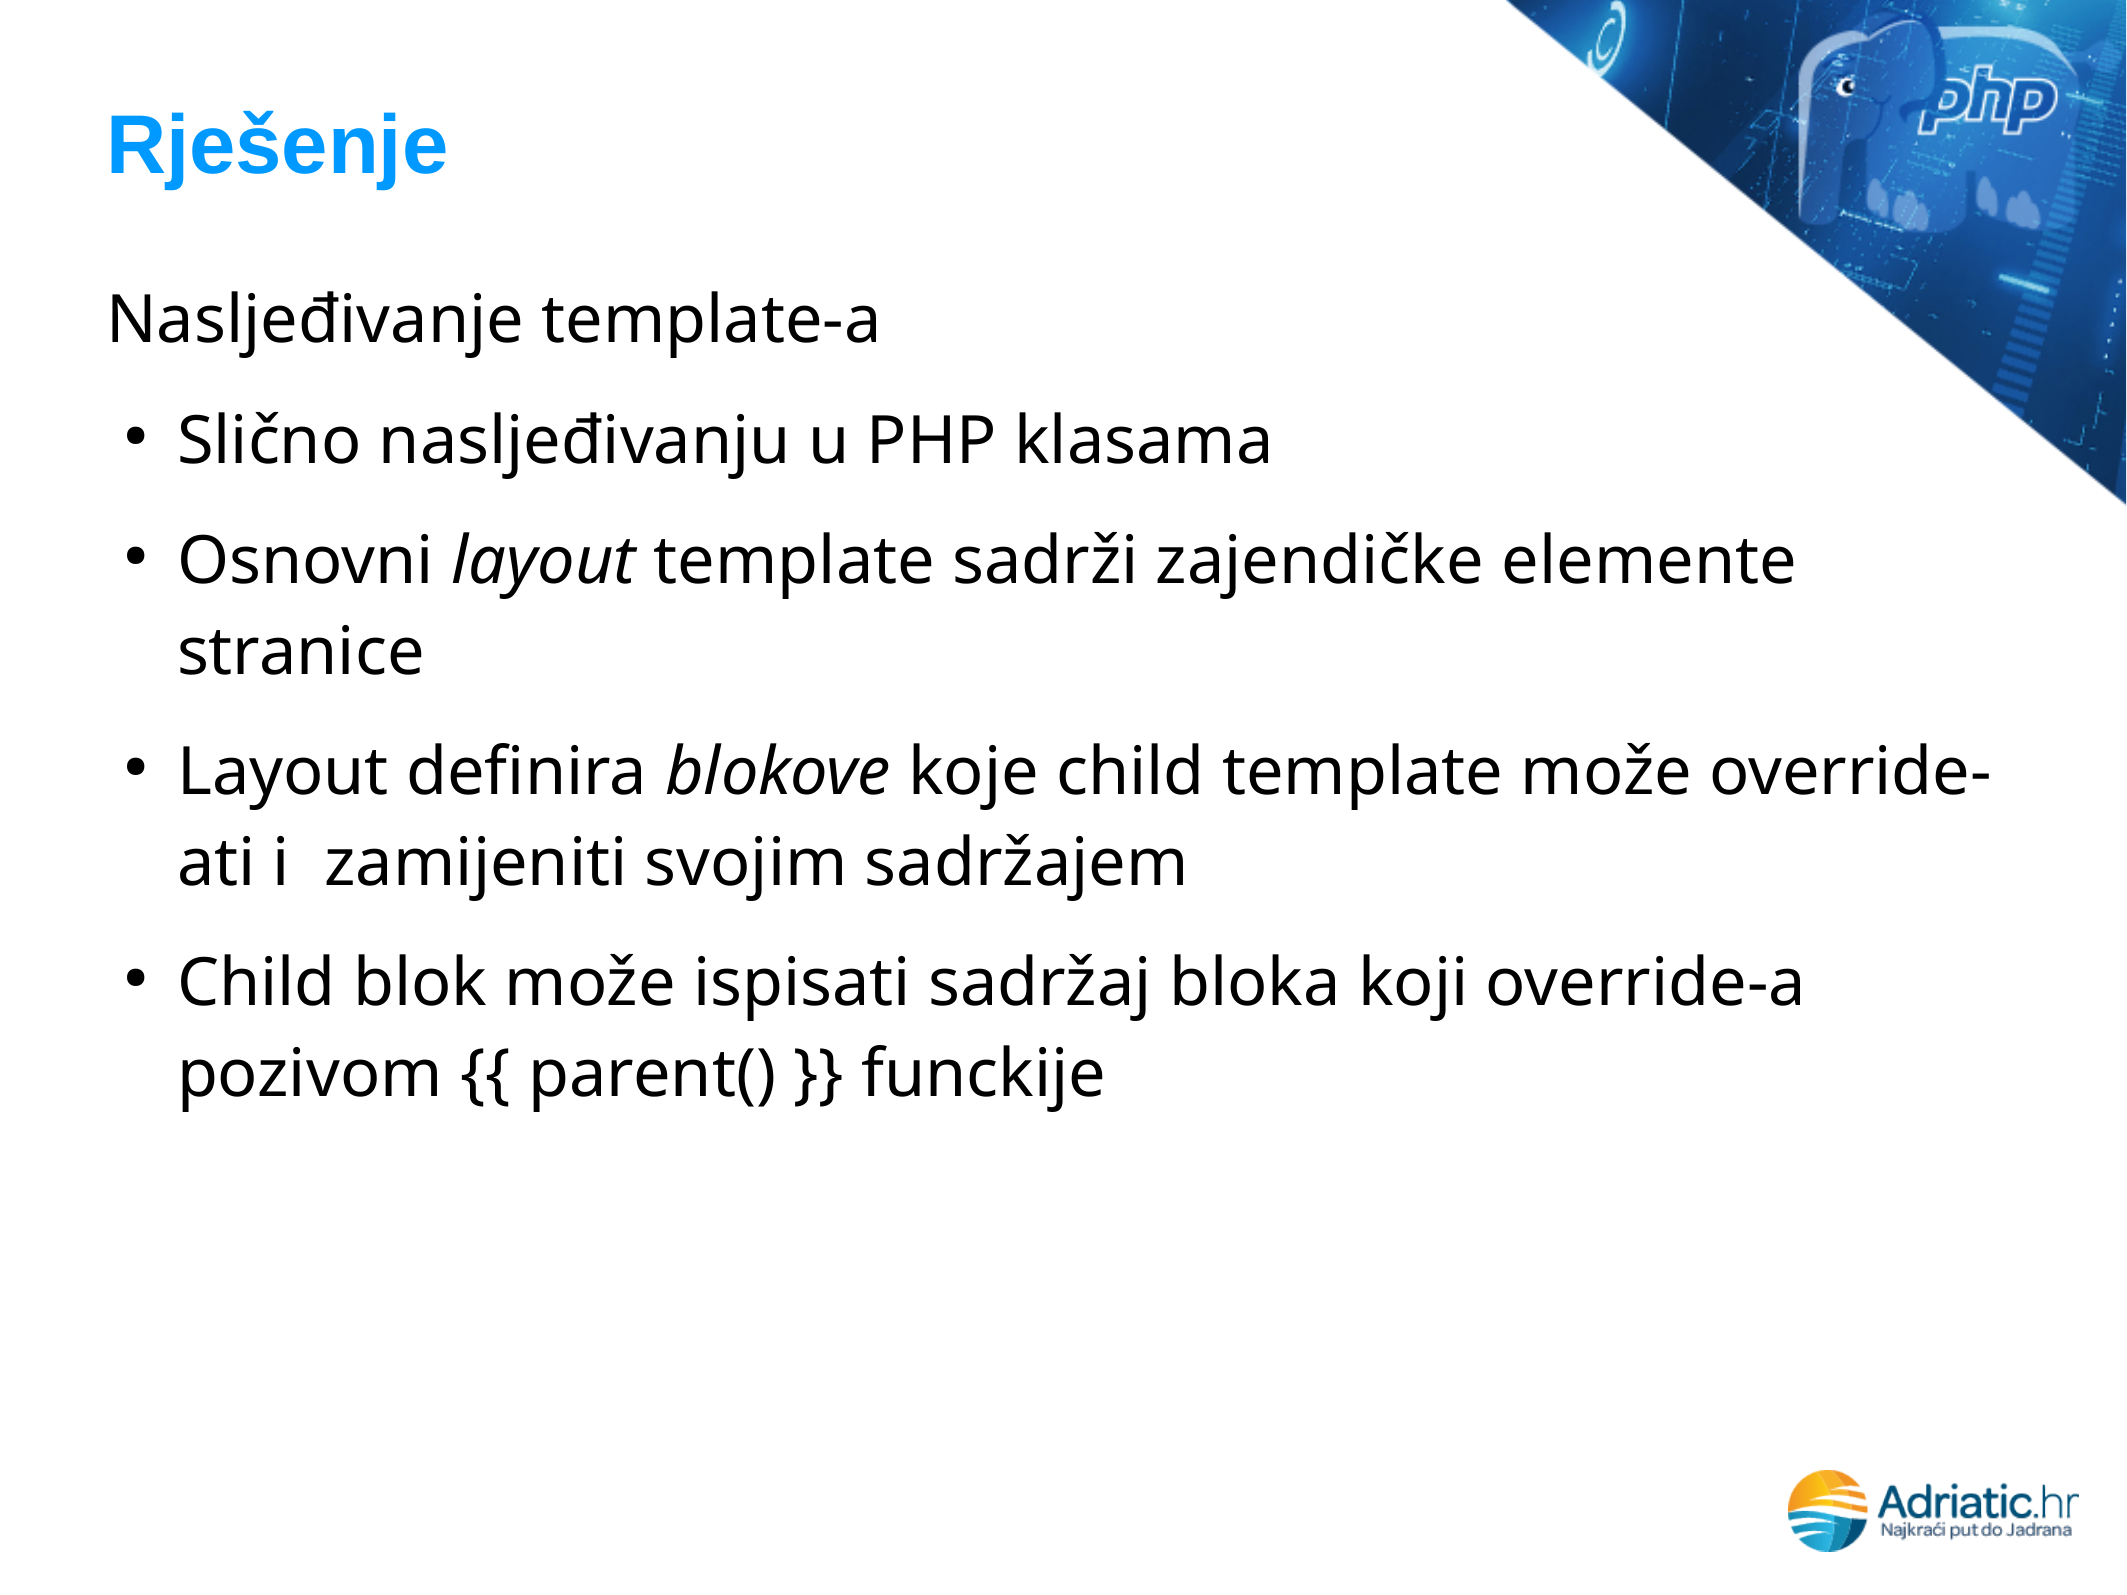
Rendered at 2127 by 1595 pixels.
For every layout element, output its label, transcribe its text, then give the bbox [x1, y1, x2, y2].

picture [1788, 1470, 2079, 1552]
picture [1505, 0, 2127, 625]
title Rješenje [106, 70, 1630, 219]
list Nasljeđivanje template-a Slično nasljeđivanju u PHP klasama Osnovni layout template sadrži zajendičke elemente stranice Layout definira blokove koje child template može override-ati i zamijeniti svojim sadržajem Child blok može ispisati sadržaj bloka koji override-a pozivom {{ parent() }} funckije [106, 271, 2020, 1453]
